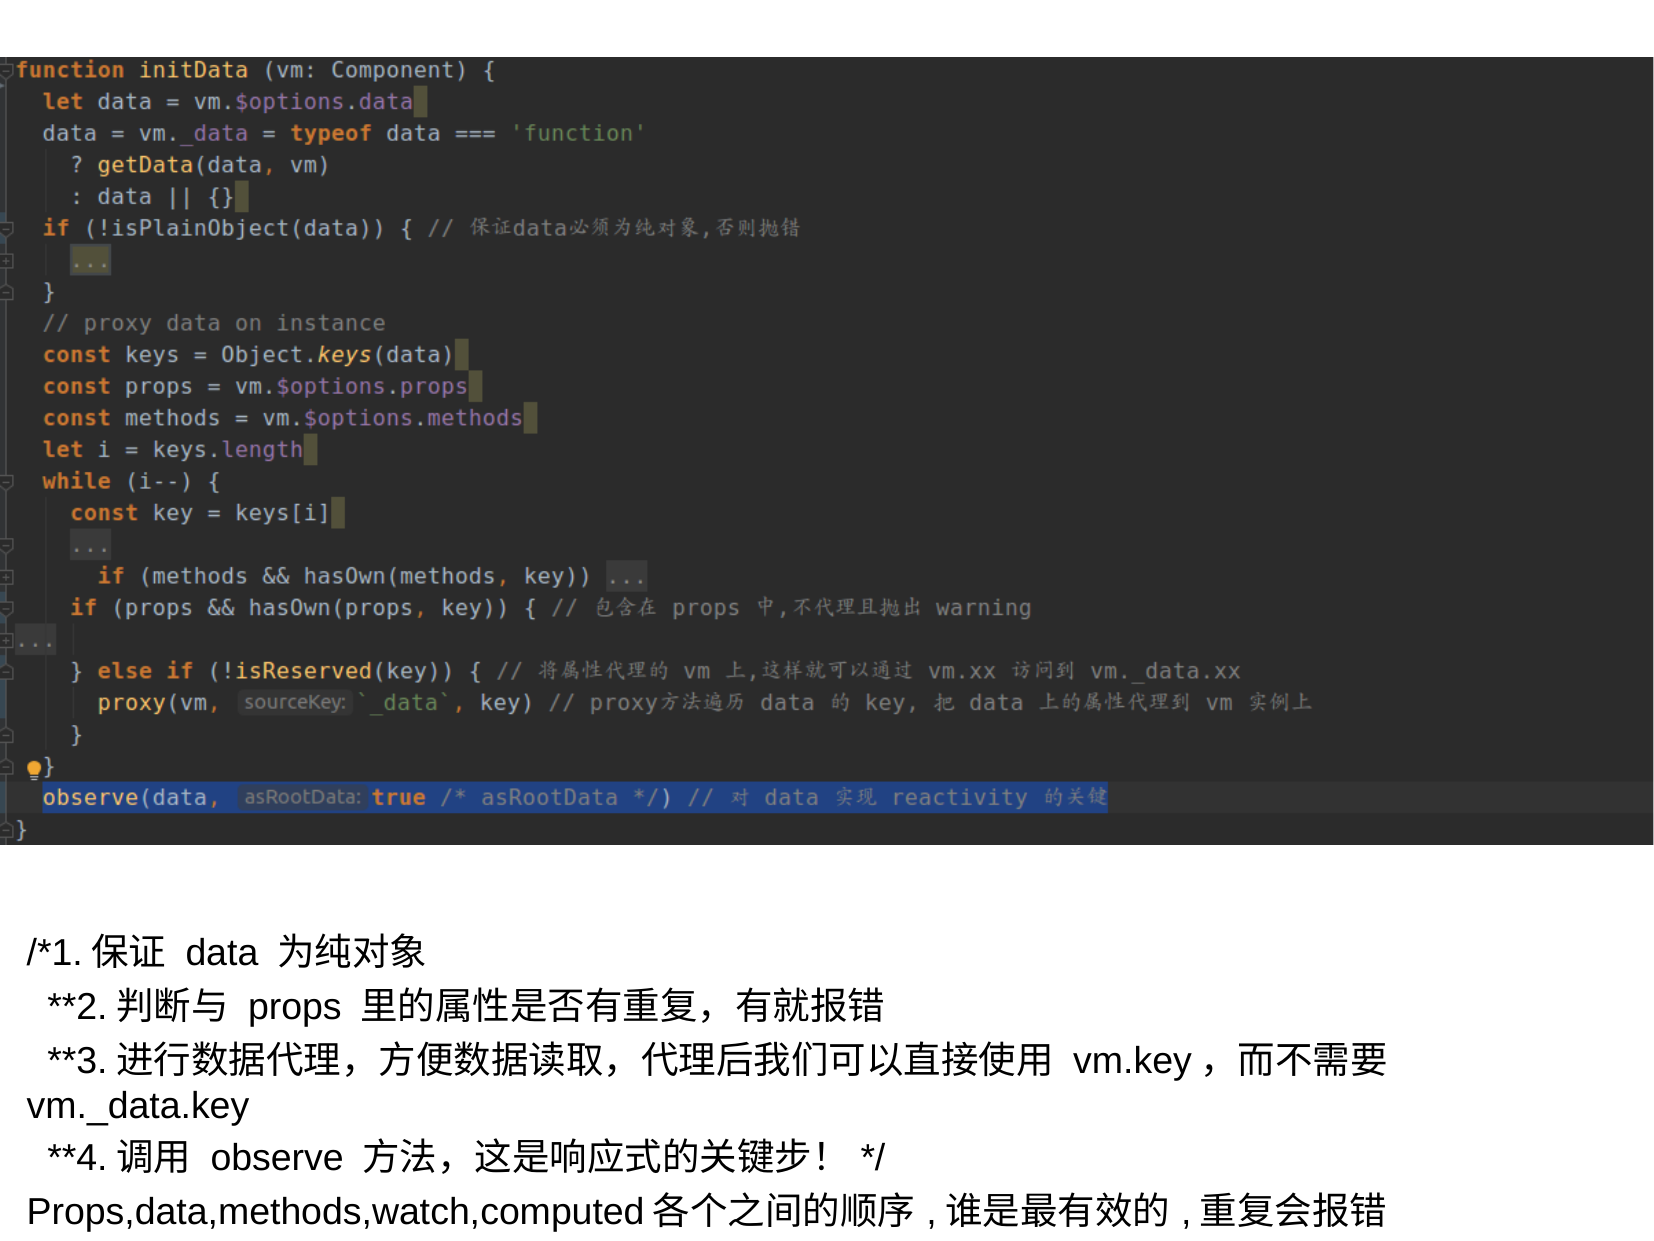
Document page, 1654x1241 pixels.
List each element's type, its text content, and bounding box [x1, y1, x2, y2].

picture [0, 57, 1654, 845]
text_box /*1.保证 data 为纯对象 **2.判断与 props 里的属性是否有重复，有就报错 **3.进行数据代理，方便数据读取，代理后我们可以直接使用 vm.key，而不需要 vm._data.key **4.调用 observe 方法，这是响应式的关键步！*/ Props,data,methods,watch,computed各个之间的顺序,谁是最有效的,重复会报错 [11, 872, 1587, 1241]
